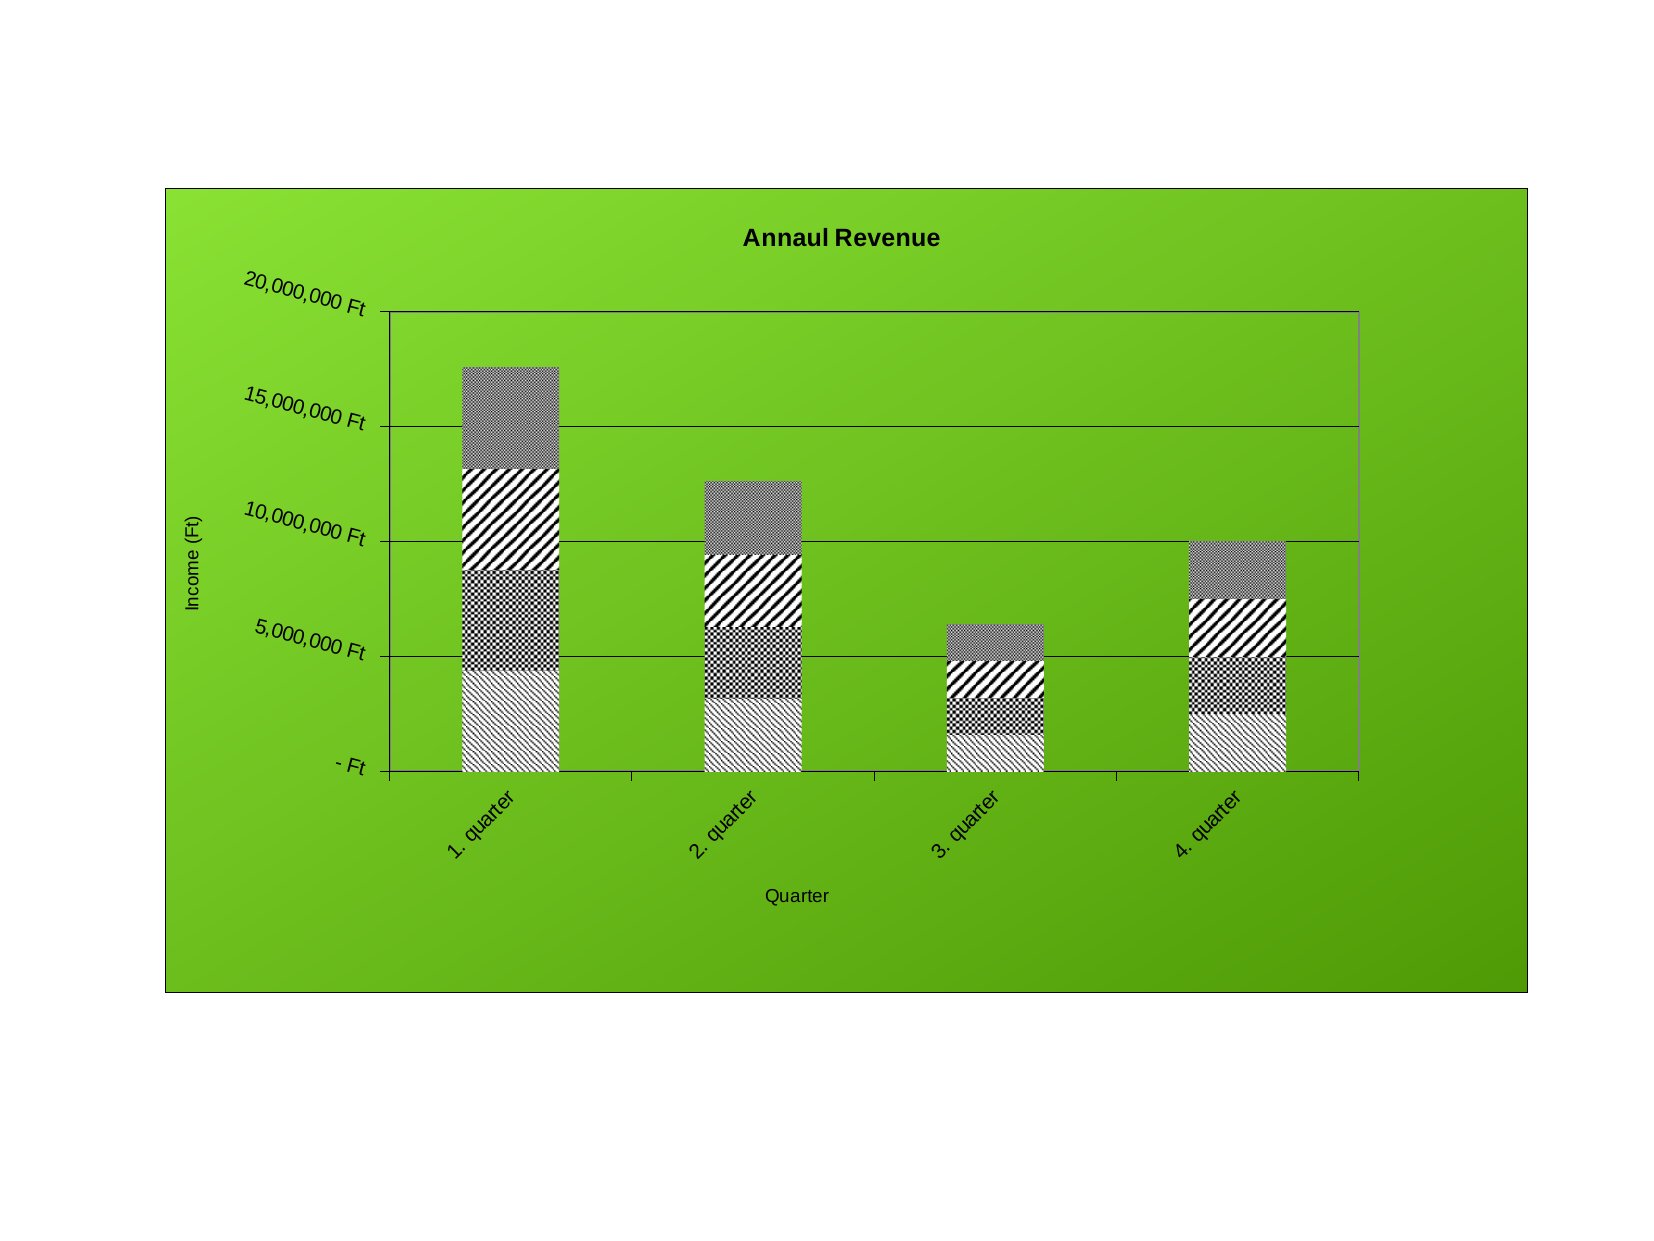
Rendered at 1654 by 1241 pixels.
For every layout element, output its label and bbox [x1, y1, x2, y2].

chart [165, 188, 1528, 993]
